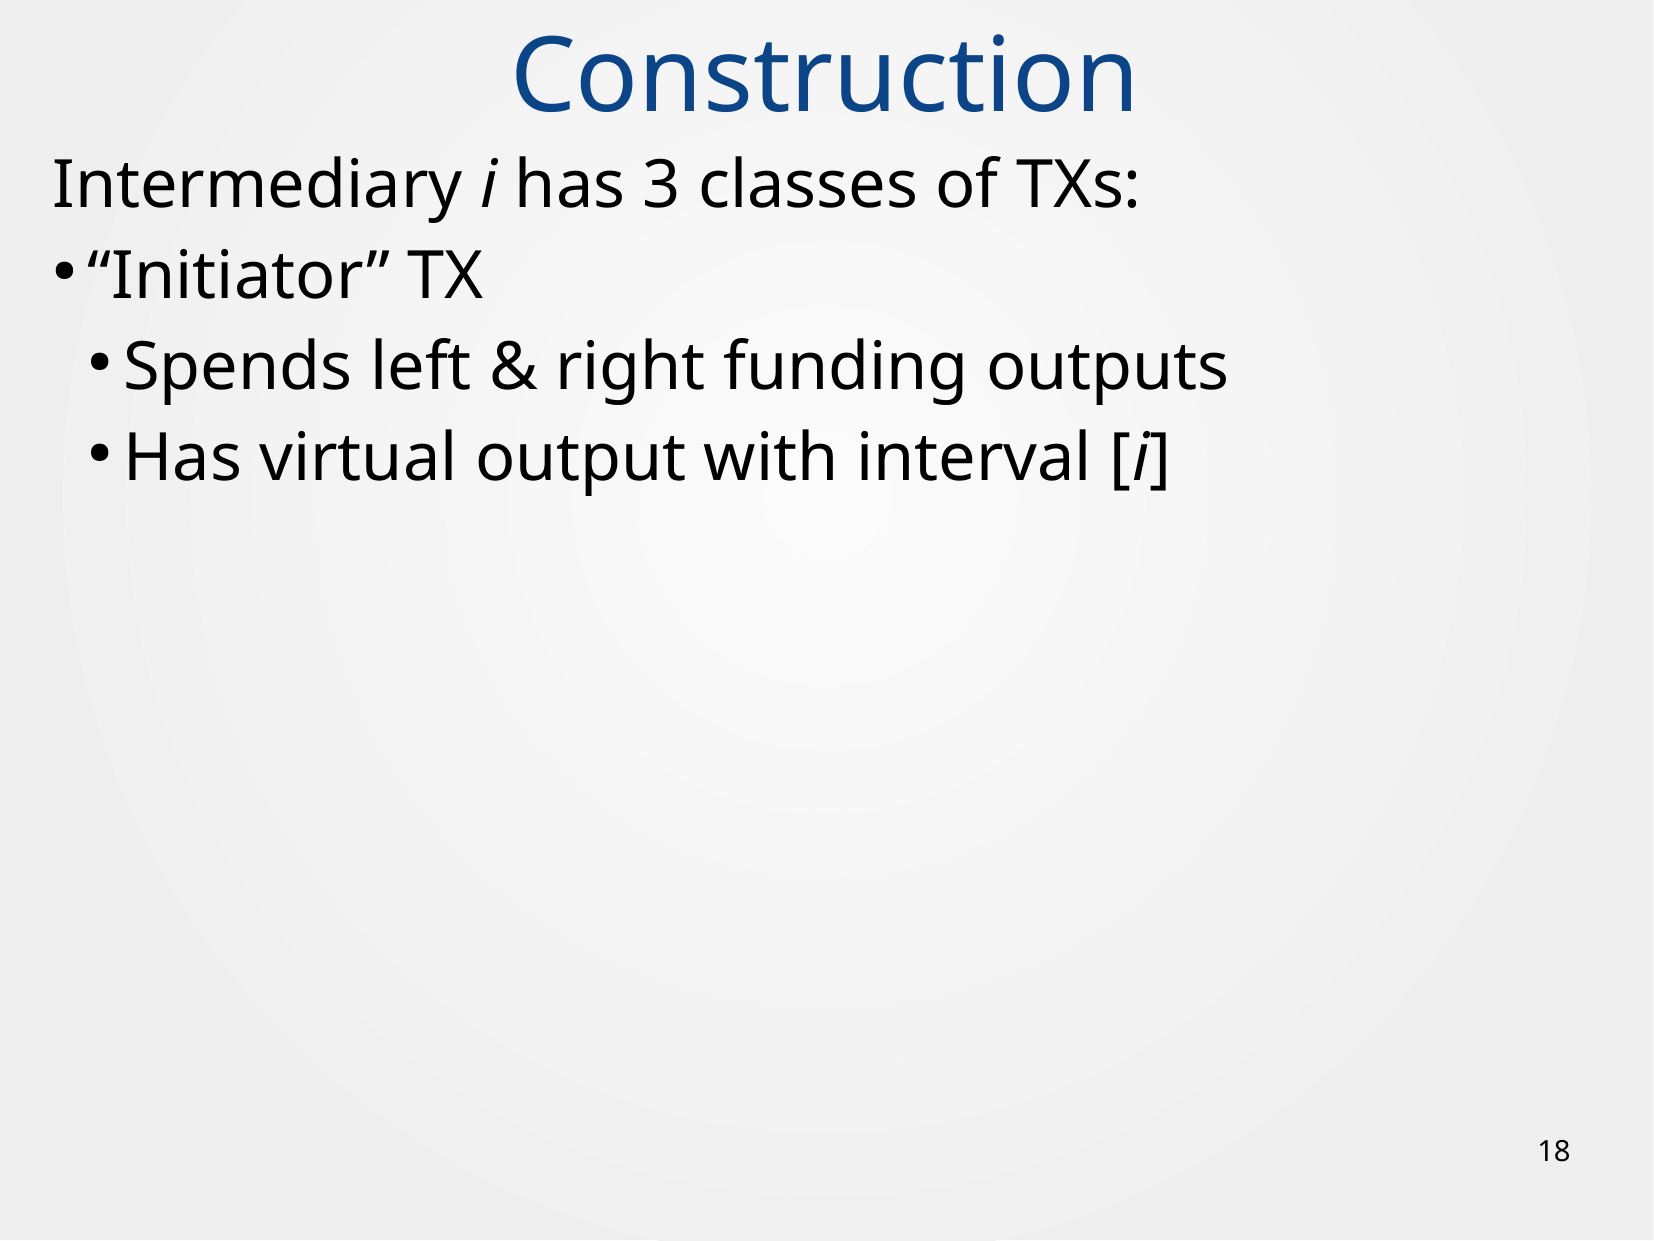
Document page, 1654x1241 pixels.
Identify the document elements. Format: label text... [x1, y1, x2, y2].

subtitle Intermediary i has 3 classes of TXs: “Initiator” TX Spends left & right funding outputs Has virtual output with interval [i] [52, 136, 1610, 1029]
title Construction [510, 0, 1144, 143]
